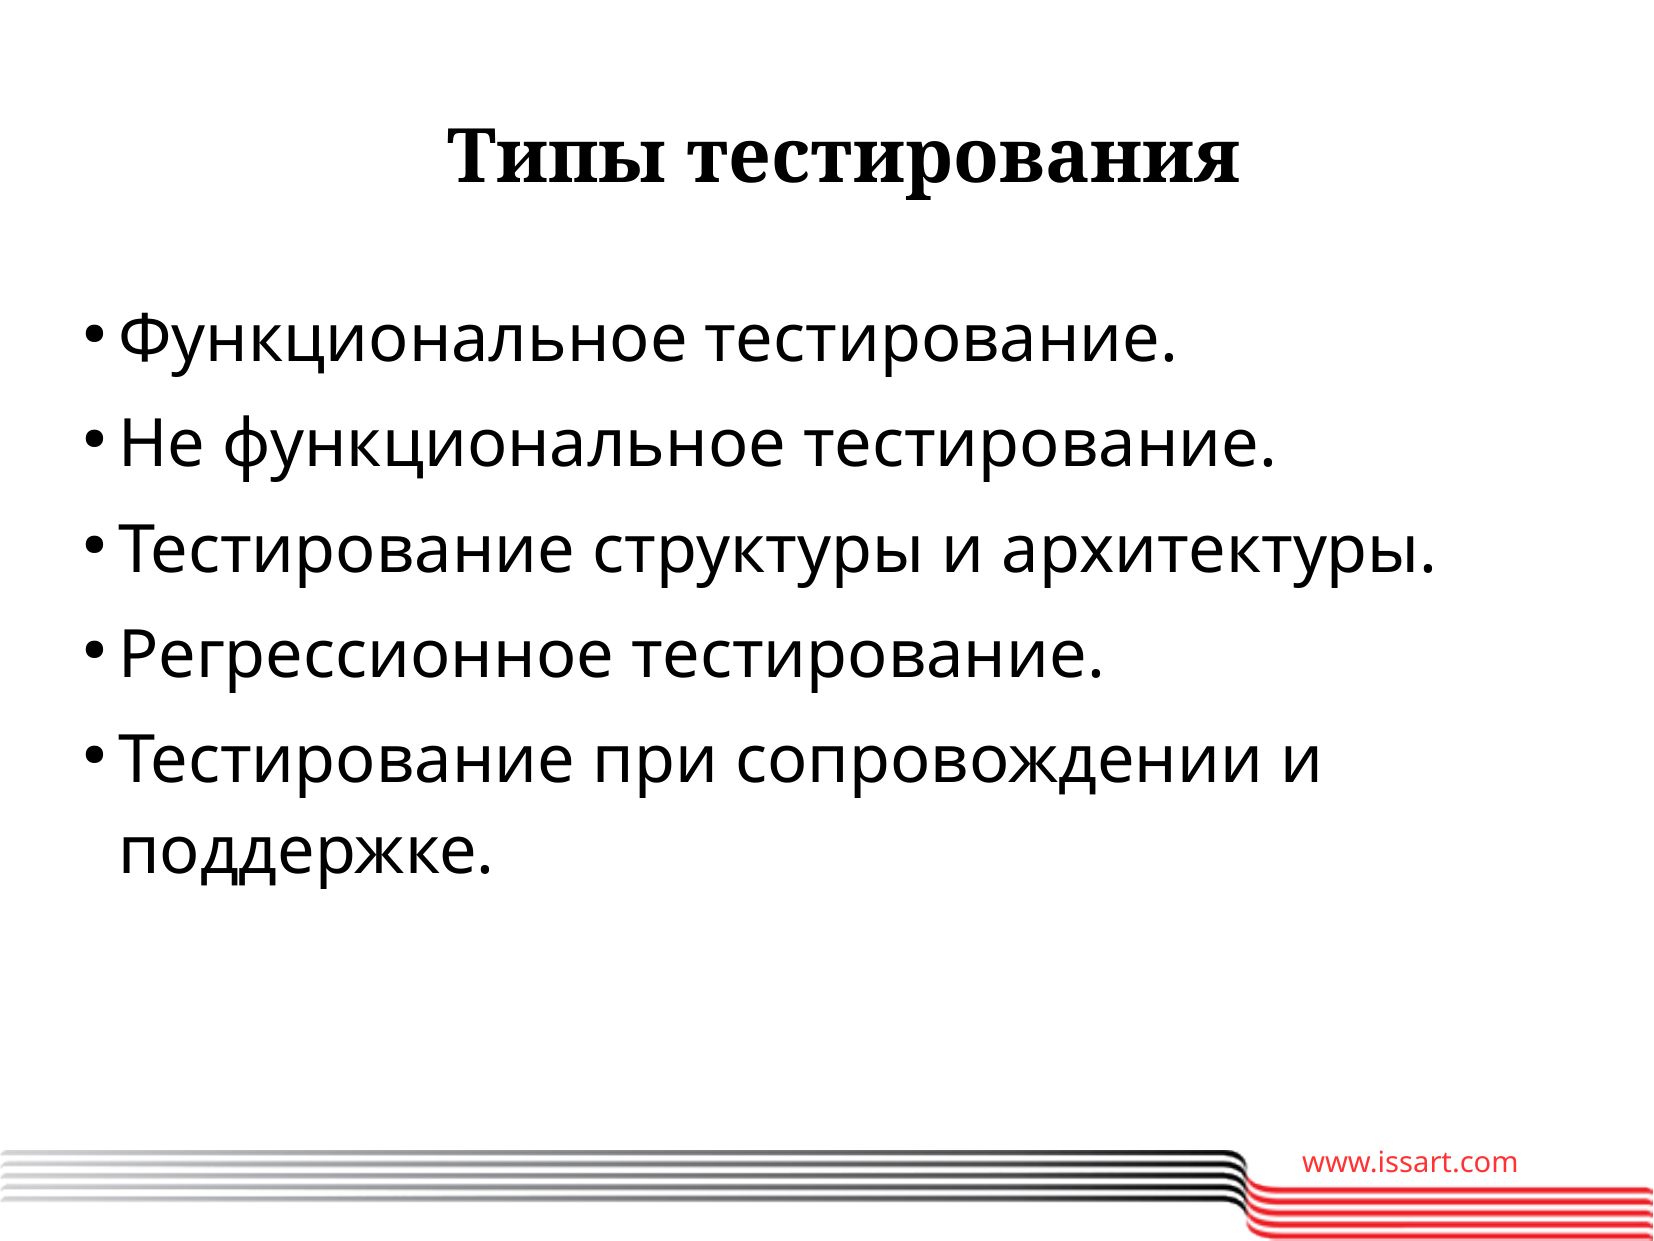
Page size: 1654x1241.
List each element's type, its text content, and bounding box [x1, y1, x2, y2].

text_box www.issart.com [1287, 1133, 1619, 1184]
title Типы тестирования [82, 49, 1571, 257]
picture [0, 1150, 1653, 1241]
list Функциональное тестирование. Не функциональное тестирование. Тестирование структуры и архитектуры. Регрессионное тестирование. Тестирование при сопровождении и поддержке. [82, 290, 1571, 1109]
